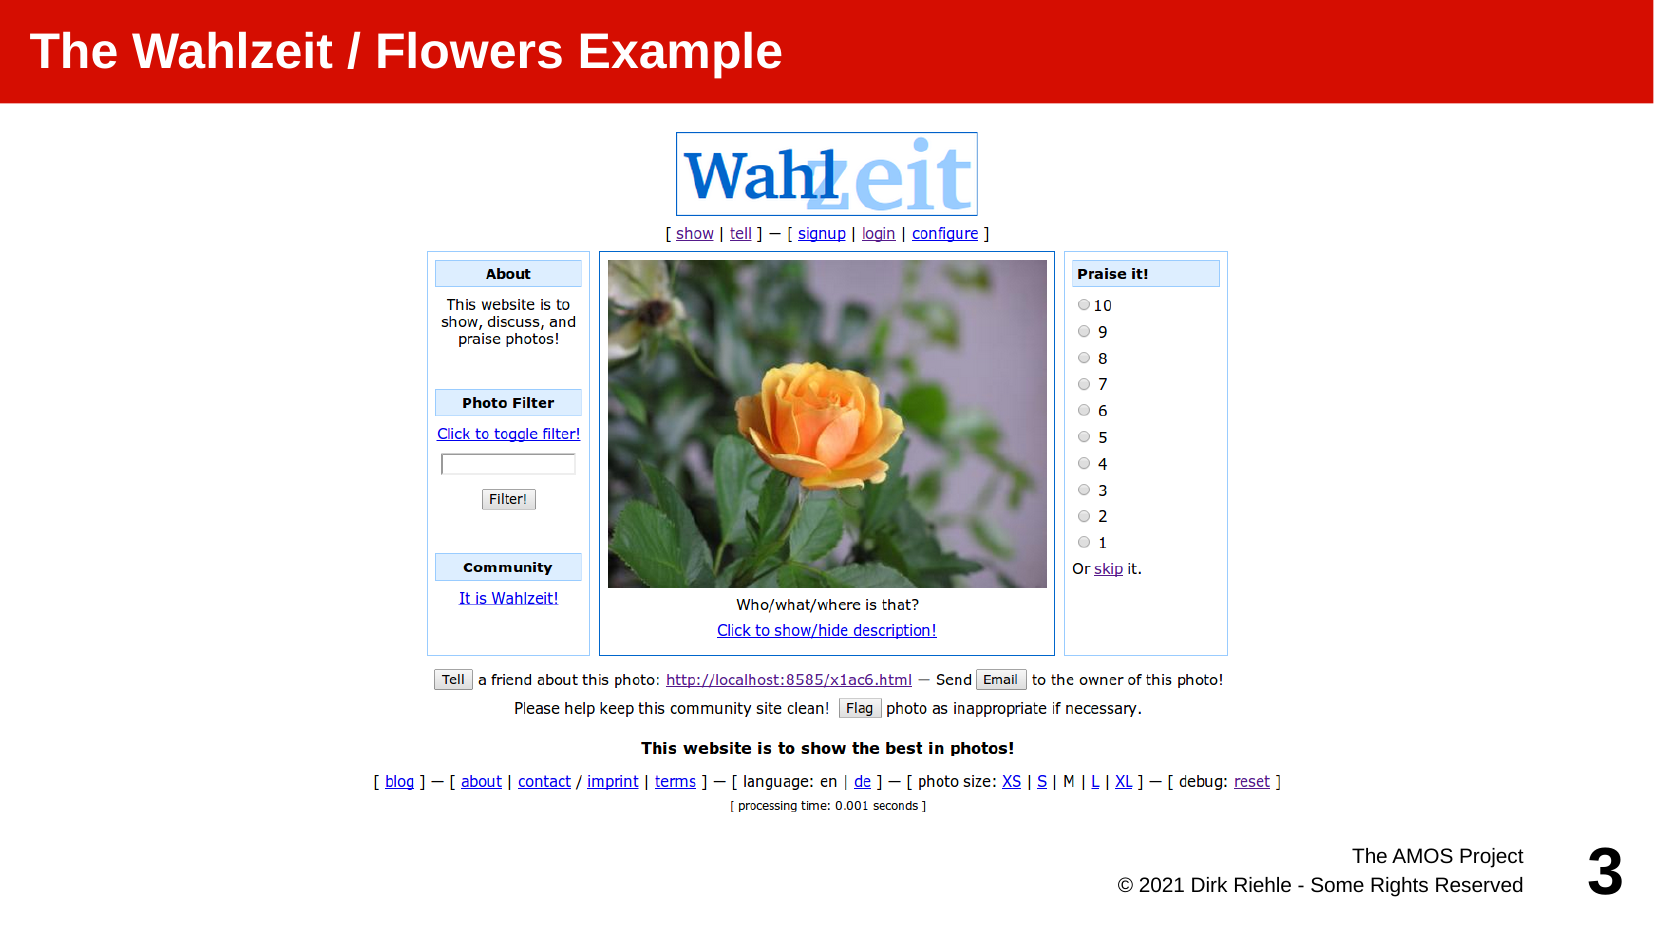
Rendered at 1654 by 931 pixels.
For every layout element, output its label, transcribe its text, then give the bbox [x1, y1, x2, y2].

title The Wahlzeit / Flowers Example [0, 0, 1654, 104]
picture [374, 132, 1280, 813]
